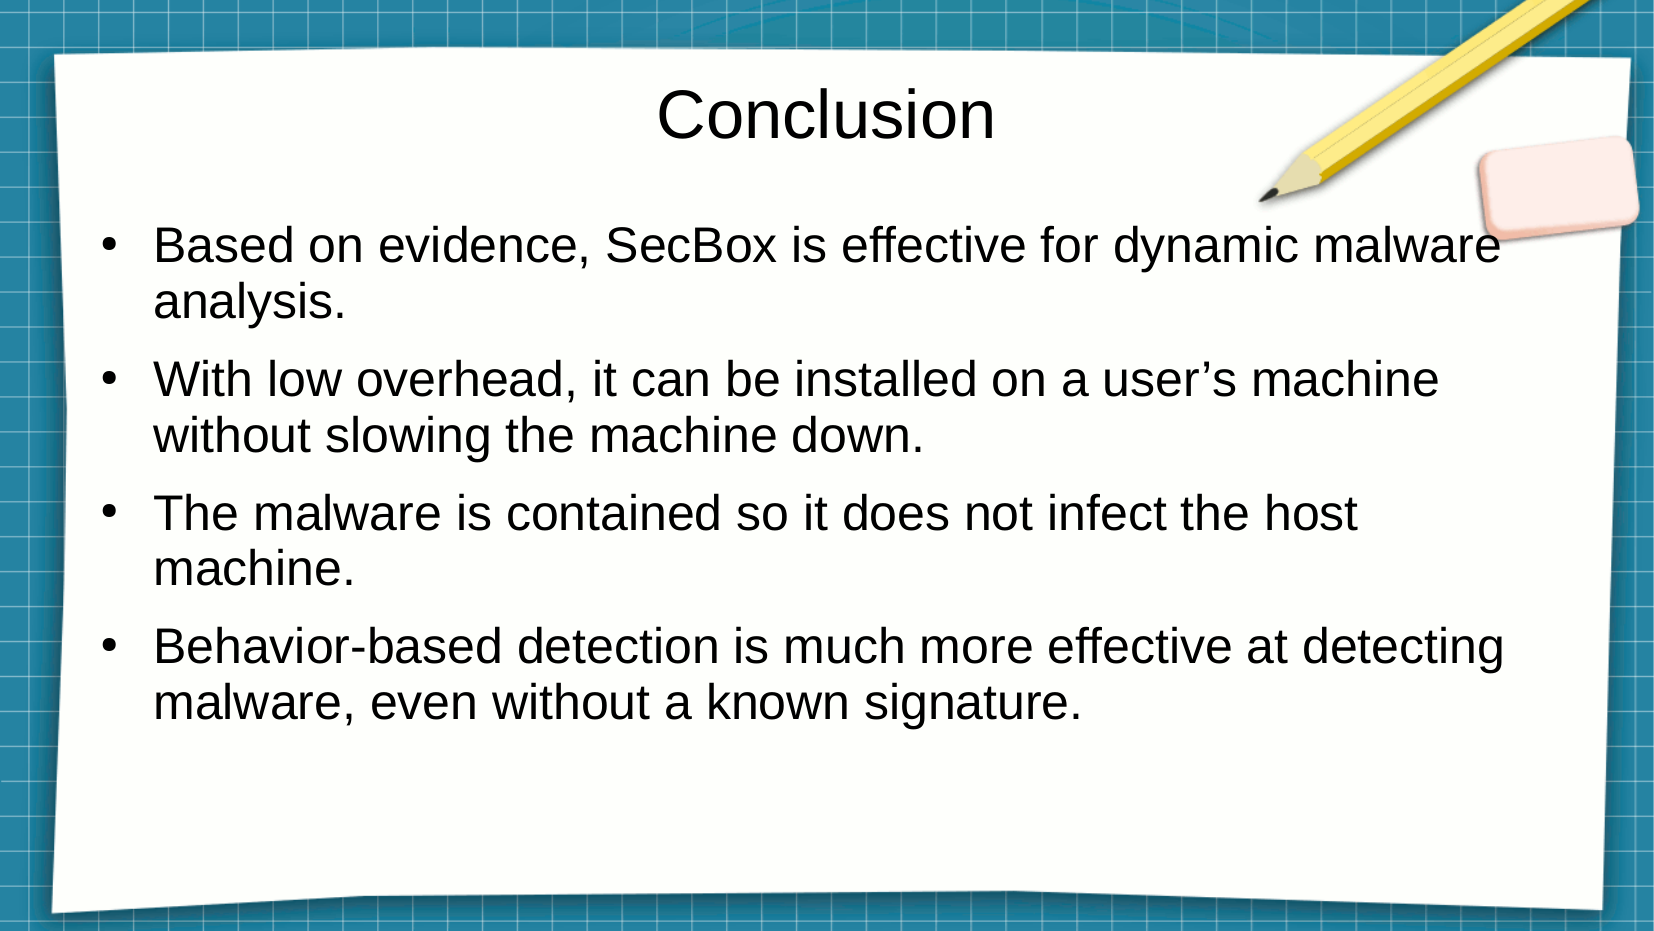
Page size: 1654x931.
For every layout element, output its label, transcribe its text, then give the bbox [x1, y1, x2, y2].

list Based on evidence, SecBox is effective for dynamic malware analysis. With low overhead, it can be installed on a user’s machine without slowing the machine down. The malware is contained so it does not infect the host machine. Behavior-based detection is much more effective at detecting malware, even without a known signature. [82, 217, 1571, 758]
picture [0, 0, 1654, 931]
title Conclusion [82, 37, 1571, 193]
